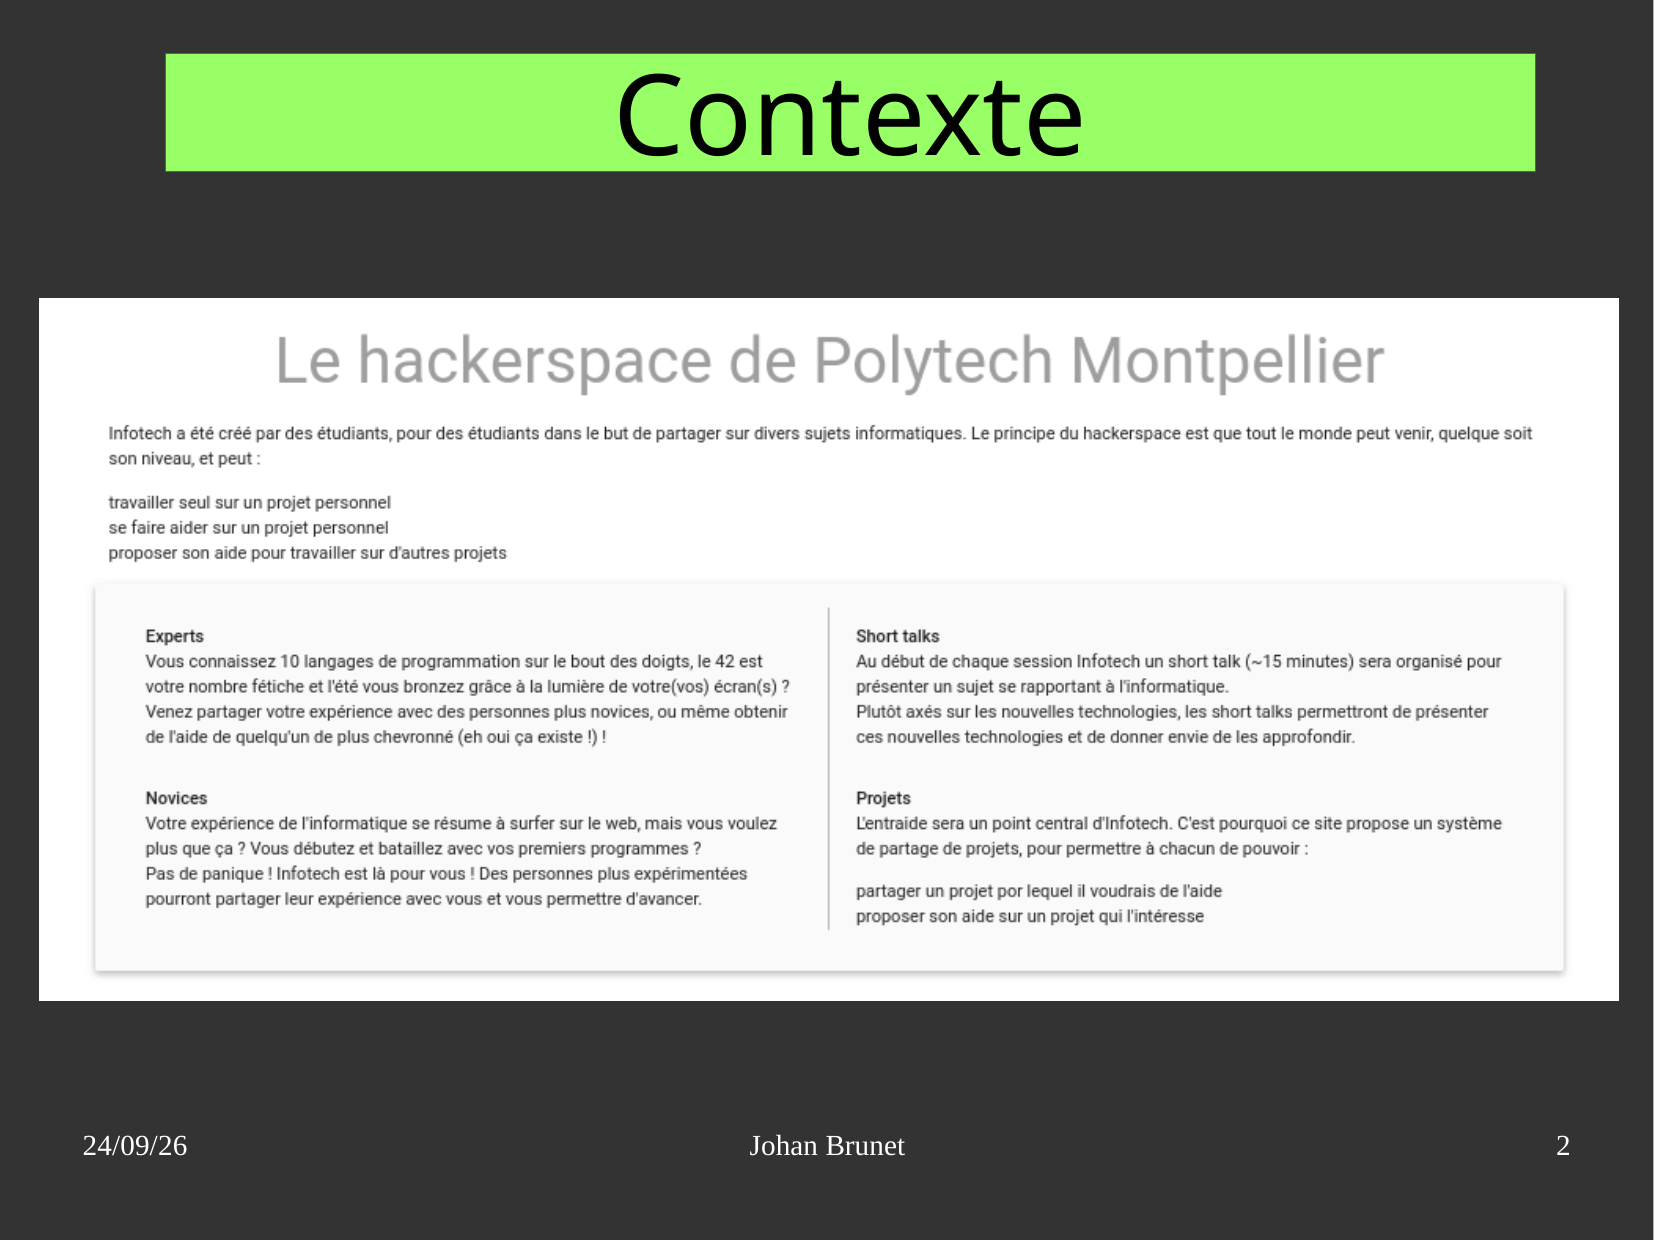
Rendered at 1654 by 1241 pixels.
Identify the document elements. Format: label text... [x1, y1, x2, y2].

picture [39, 298, 1619, 1001]
text_box Contexte [165, 53, 1536, 172]
